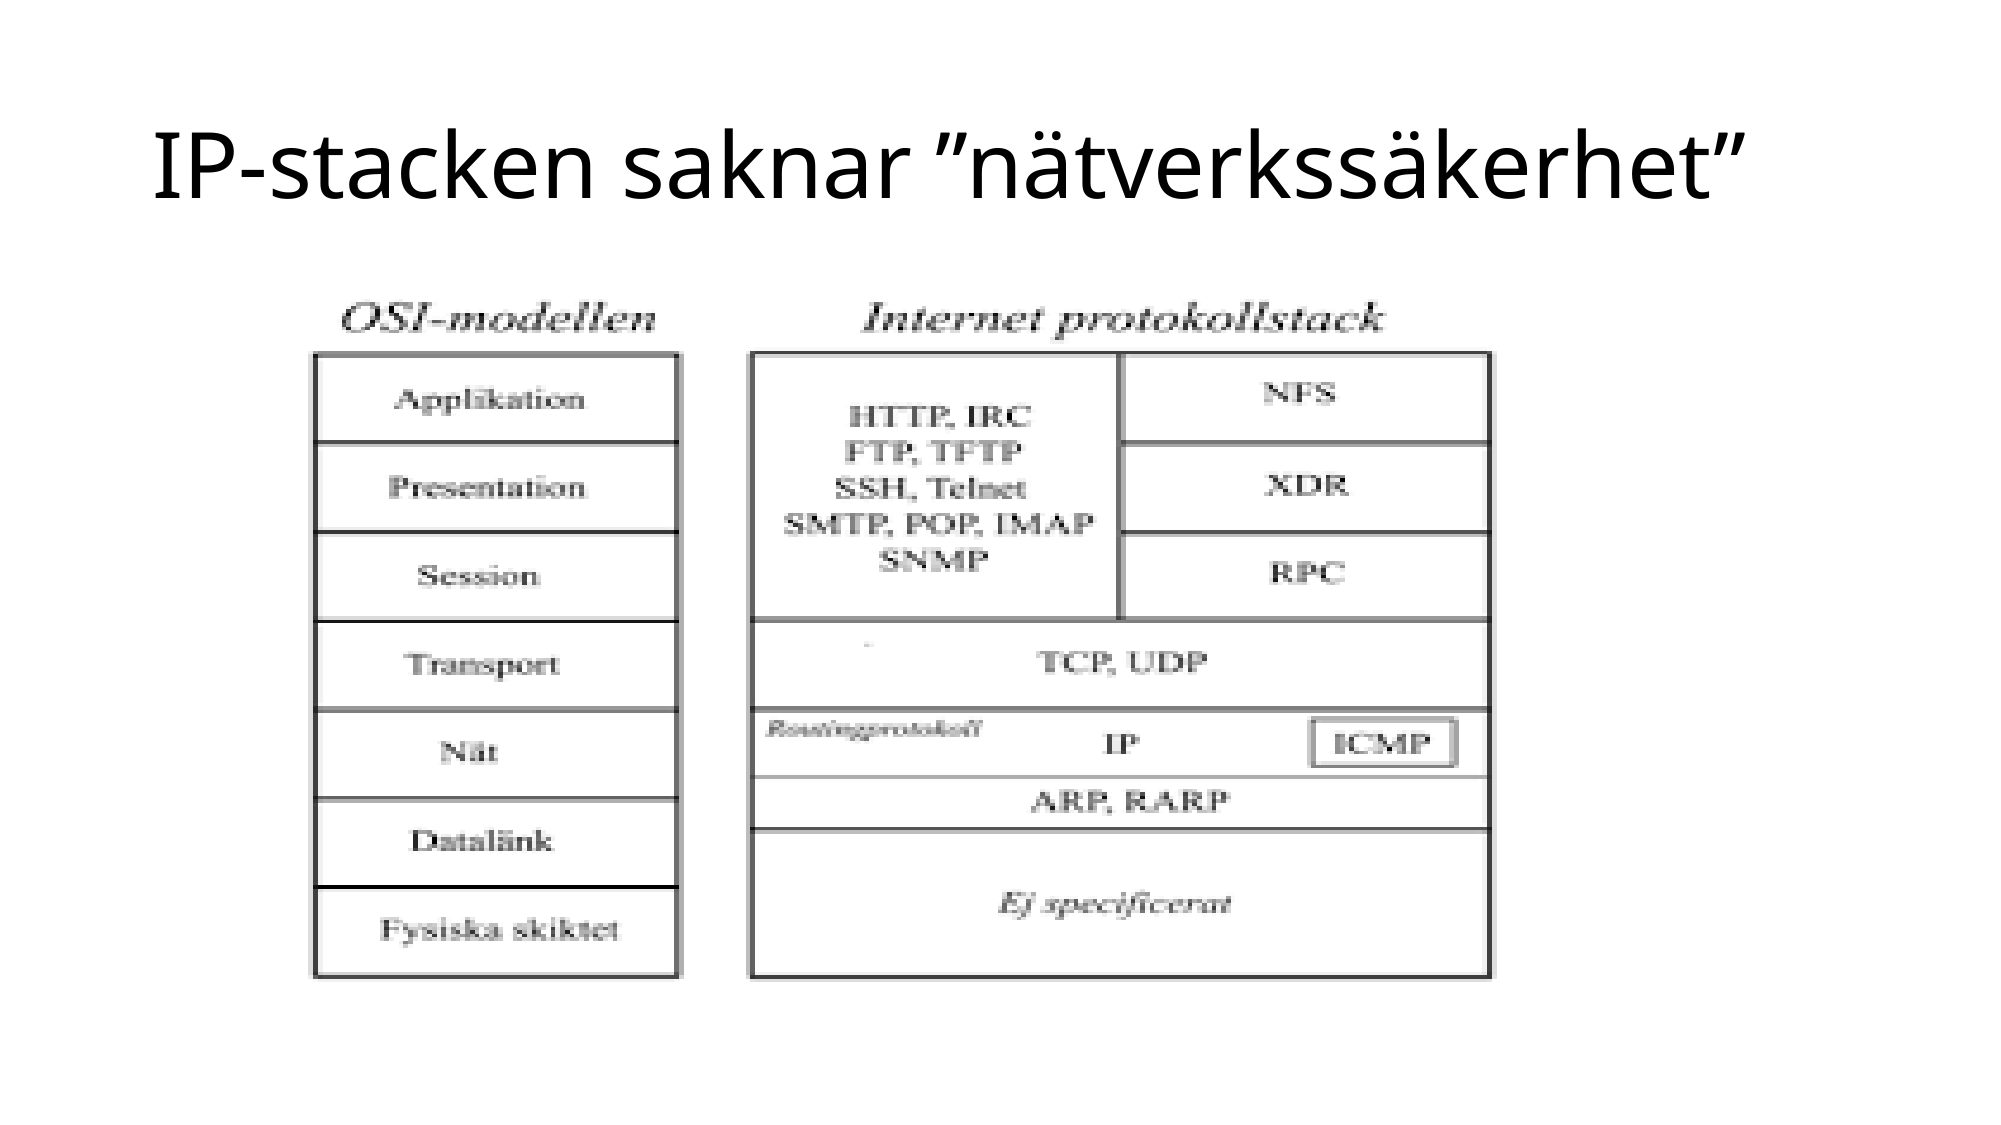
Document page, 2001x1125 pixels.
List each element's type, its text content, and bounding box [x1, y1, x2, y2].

picture [304, 296, 1502, 986]
title IP-stacken saknar ”nätverkssäkerhet” [137, 59, 1863, 278]
